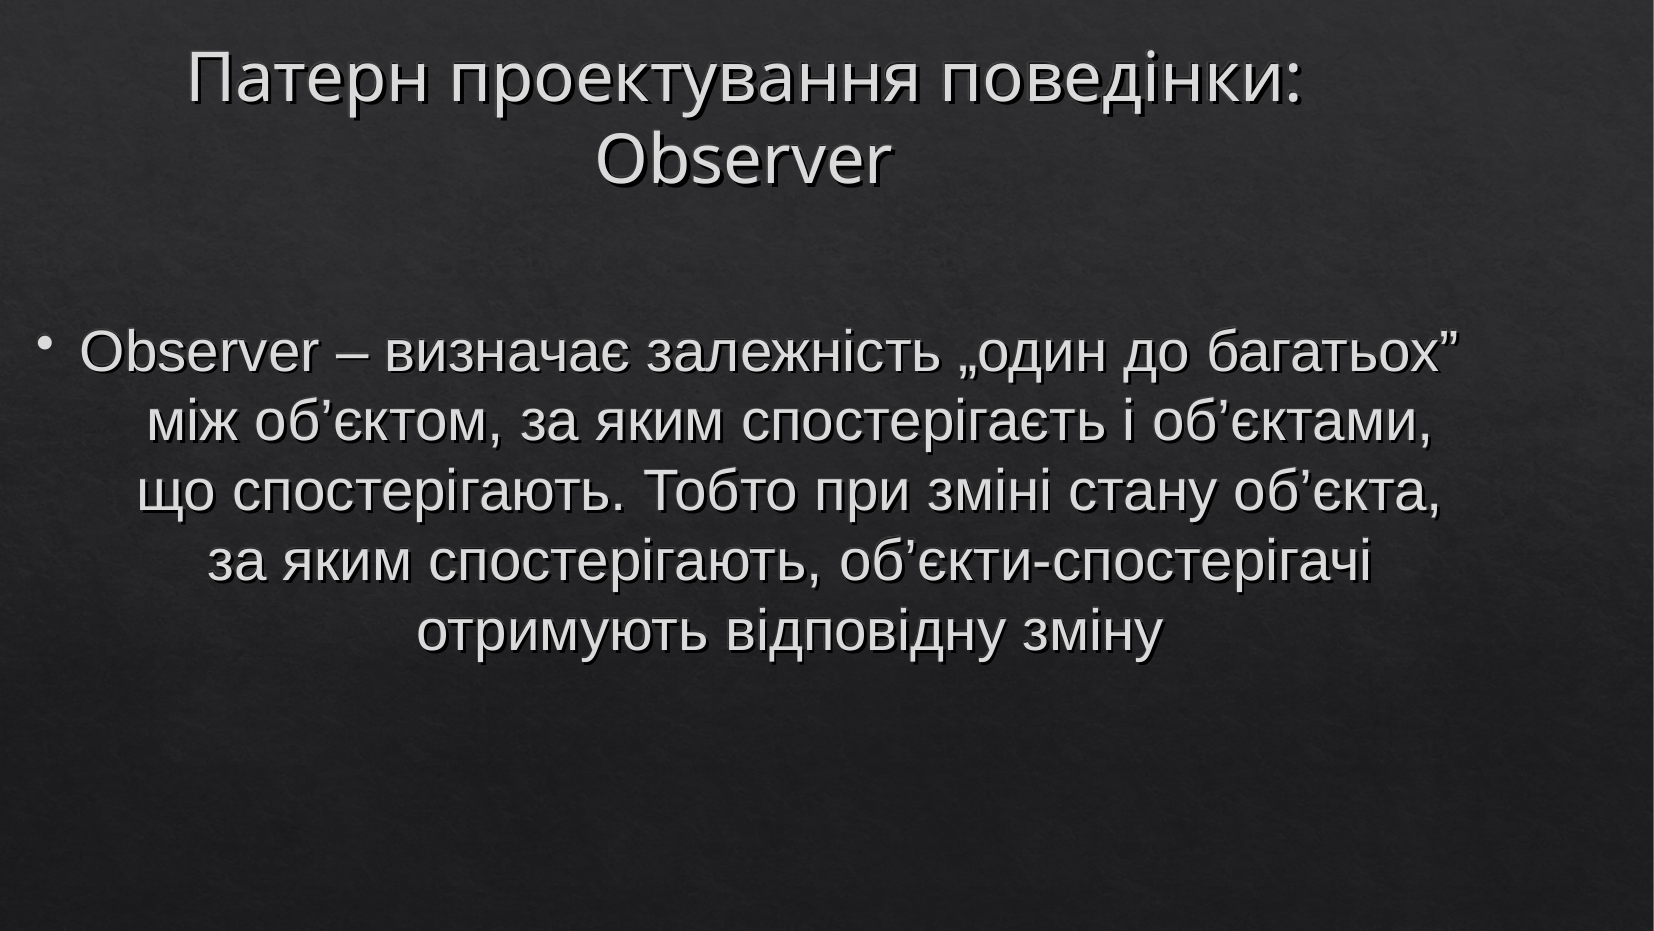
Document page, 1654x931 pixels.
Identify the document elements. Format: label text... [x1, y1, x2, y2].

title Патерн проектування поведінки: Observer [0, 20, 1489, 209]
subtitle Observer – визначає залежність „один до багатьох” між об’єктом, за яким спостерігаєть і об’єктами, що спостерігають. Тобто при зміні стану об’єкта, за яким спостерігають, об’єкти-спостерігачі отримують відповідну зміну [0, 217, 1489, 758]
